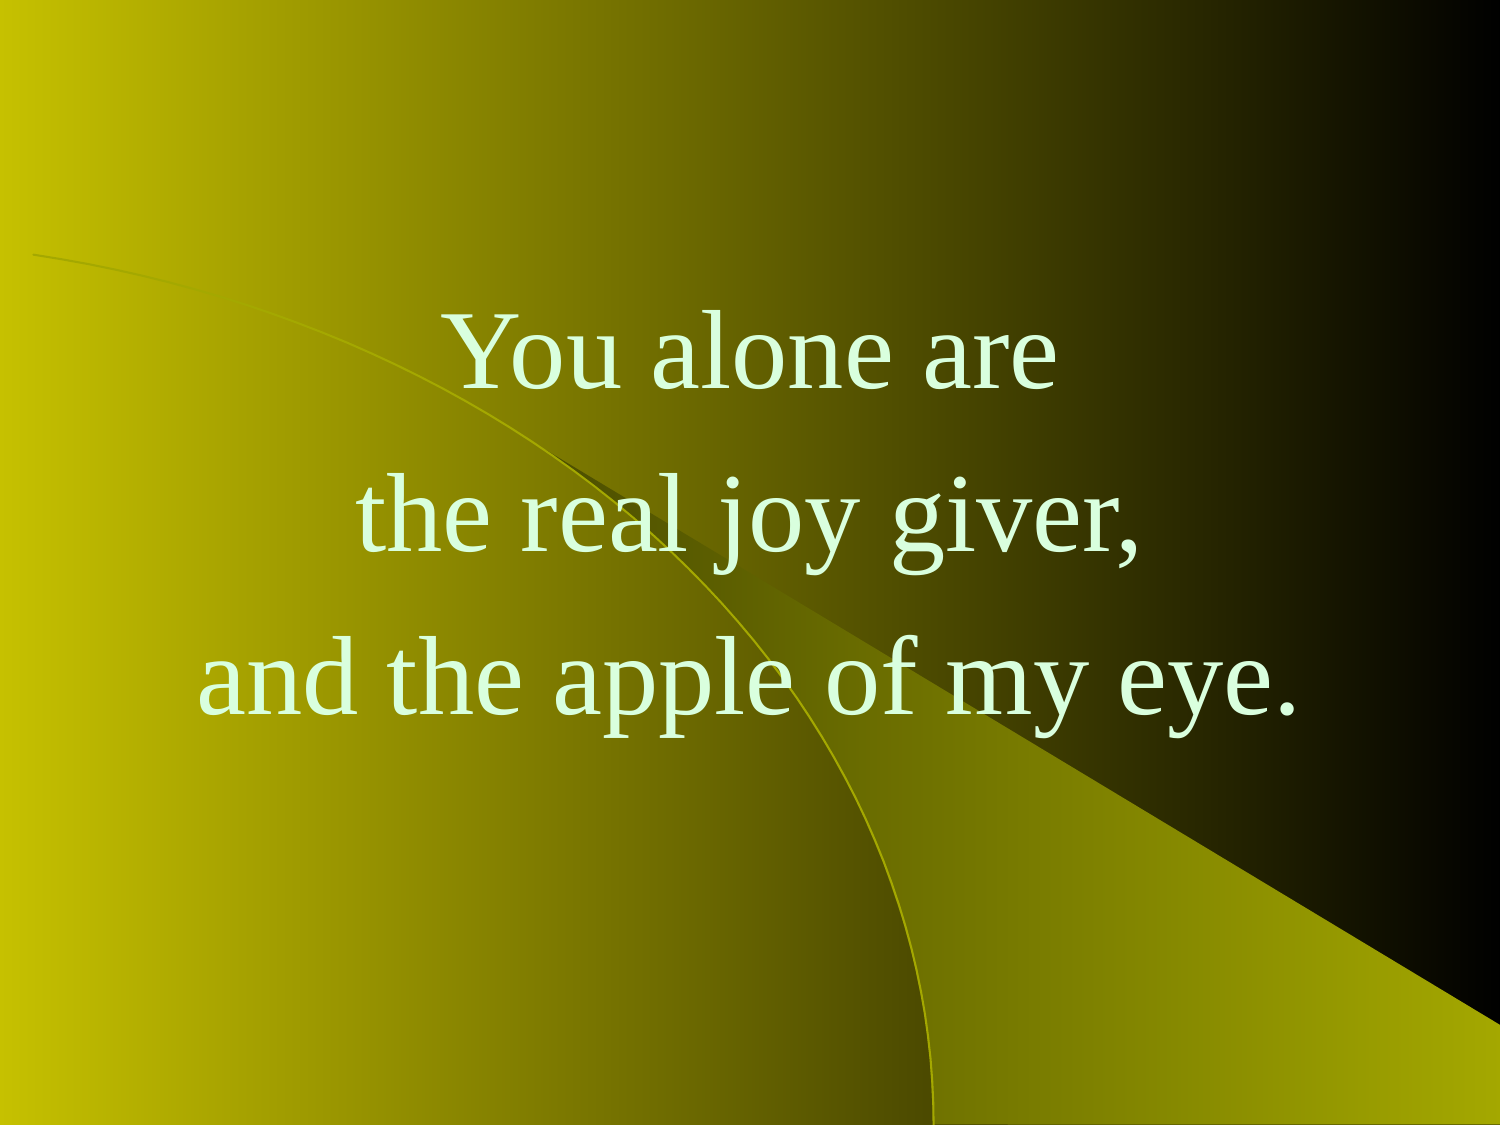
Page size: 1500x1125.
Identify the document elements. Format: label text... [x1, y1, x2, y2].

subtitle You alone are the real joy giver, and the apple of my eye. [112, 162, 1388, 850]
